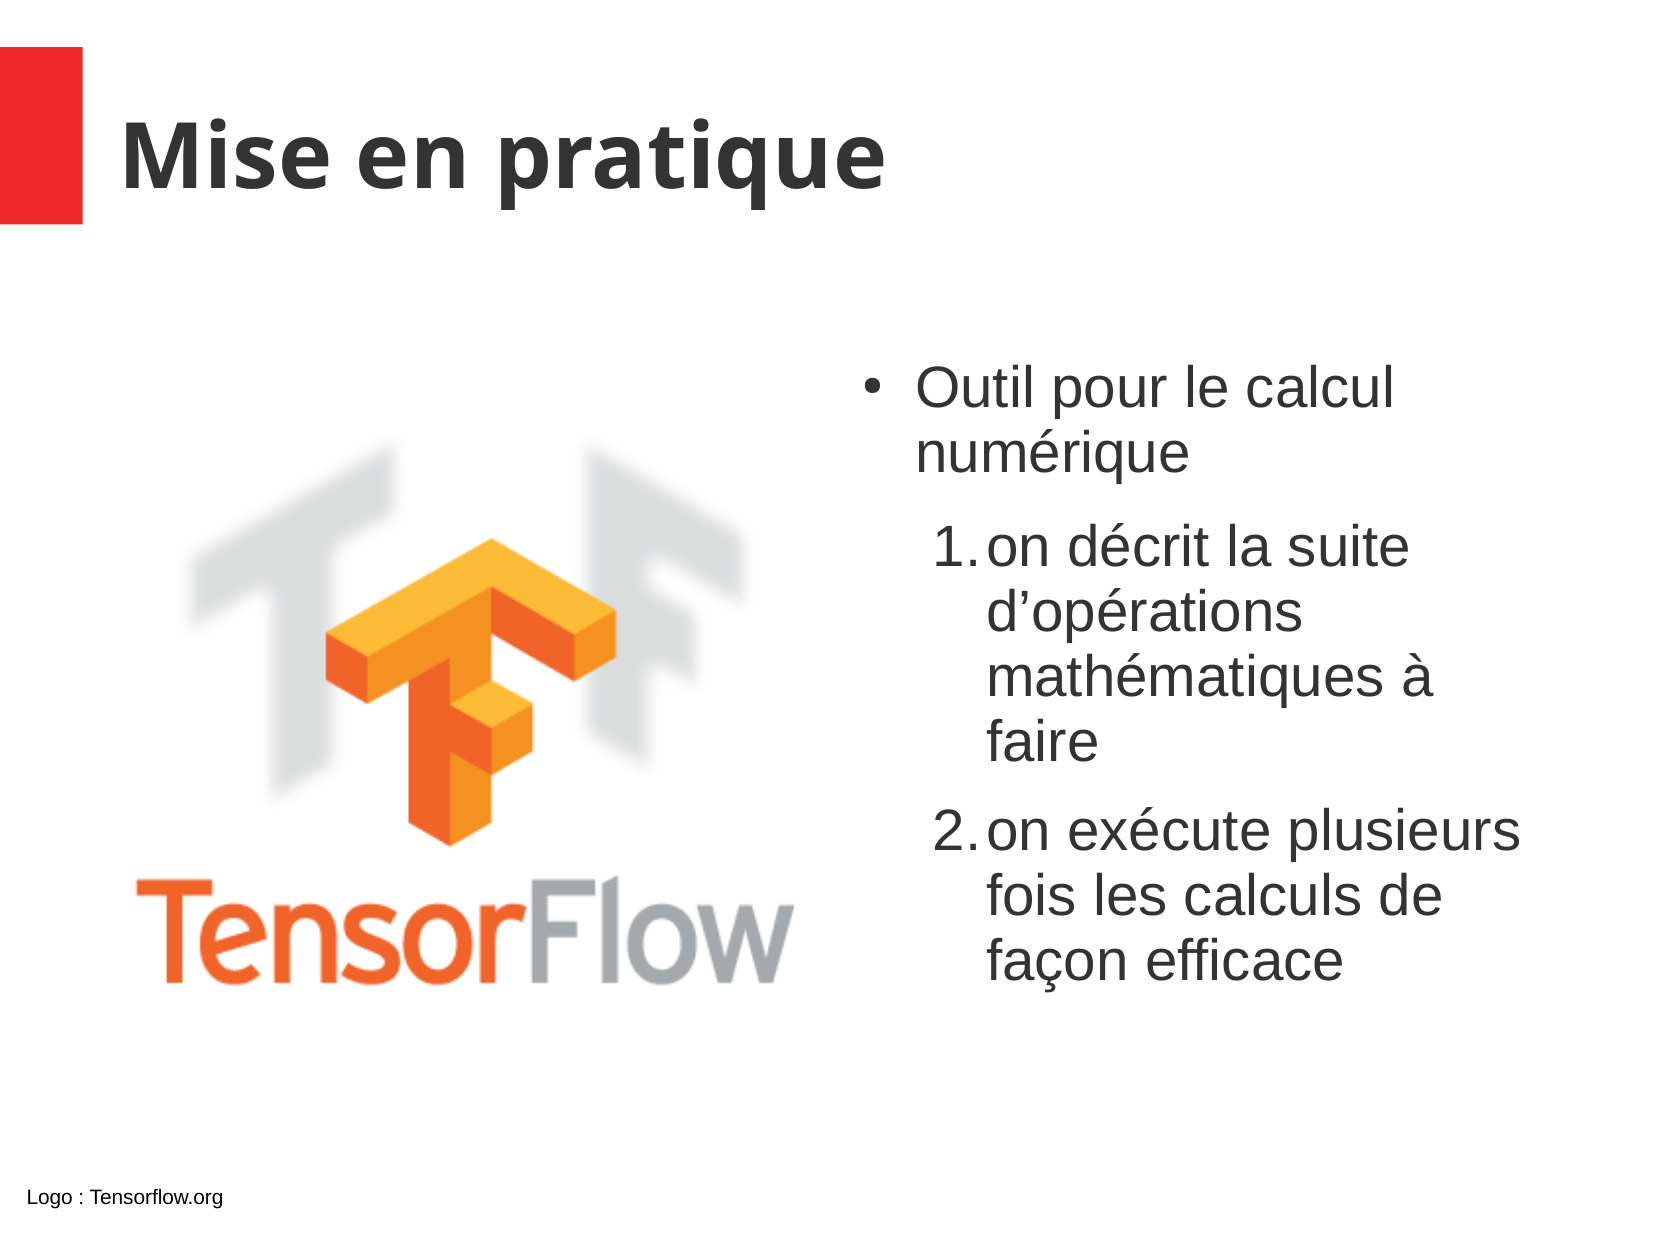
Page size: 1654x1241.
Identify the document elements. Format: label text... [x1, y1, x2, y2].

text_box Logo : Tensorflow.org [11, 1178, 238, 1217]
title Mise en pratique [118, 49, 1571, 257]
picture [118, 419, 810, 1009]
list Outil pour le calcul numérique on décrit la suite d’opérations mathématiques à faire on exécute plusieurs fois les calculs de façon efficace [844, 354, 1536, 1074]
